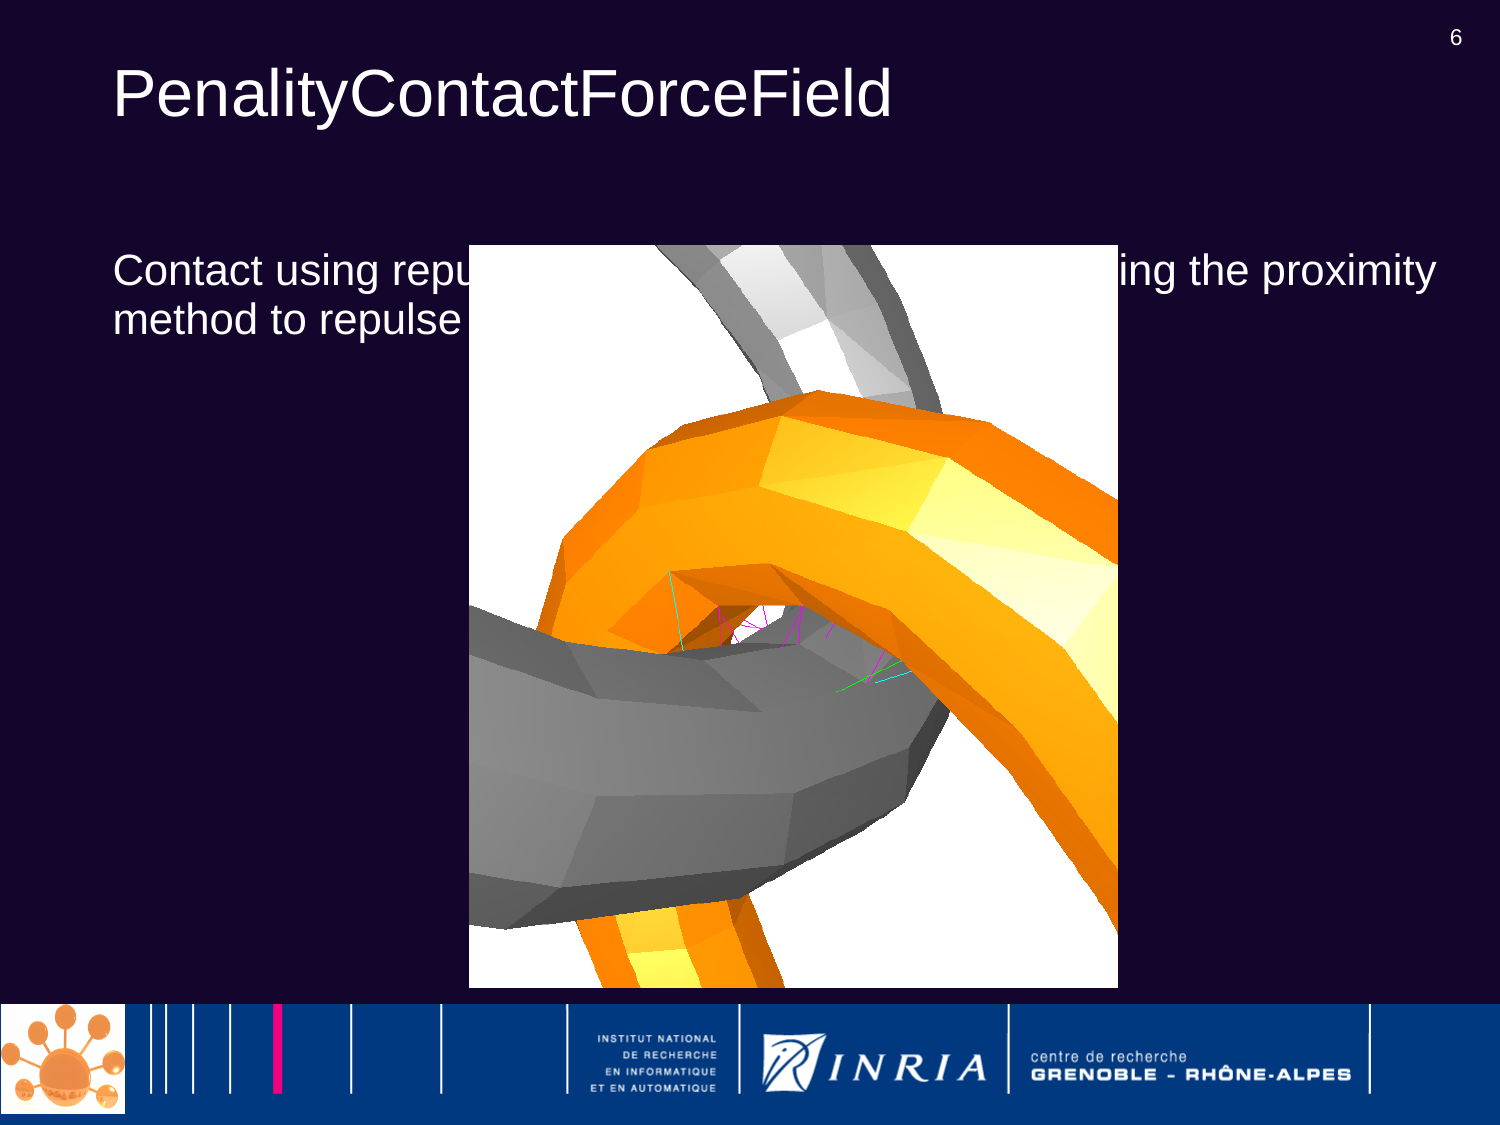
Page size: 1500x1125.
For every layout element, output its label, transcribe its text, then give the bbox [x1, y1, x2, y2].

picture [0, 1004, 1500, 1125]
list Contact using repulsive springs: in all our scenes using the proximity method to repulse objects in collision. [112, 245, 422, 973]
picture [422, 245, 1468, 988]
title PenalityContactForceField [112, 7, 1474, 181]
